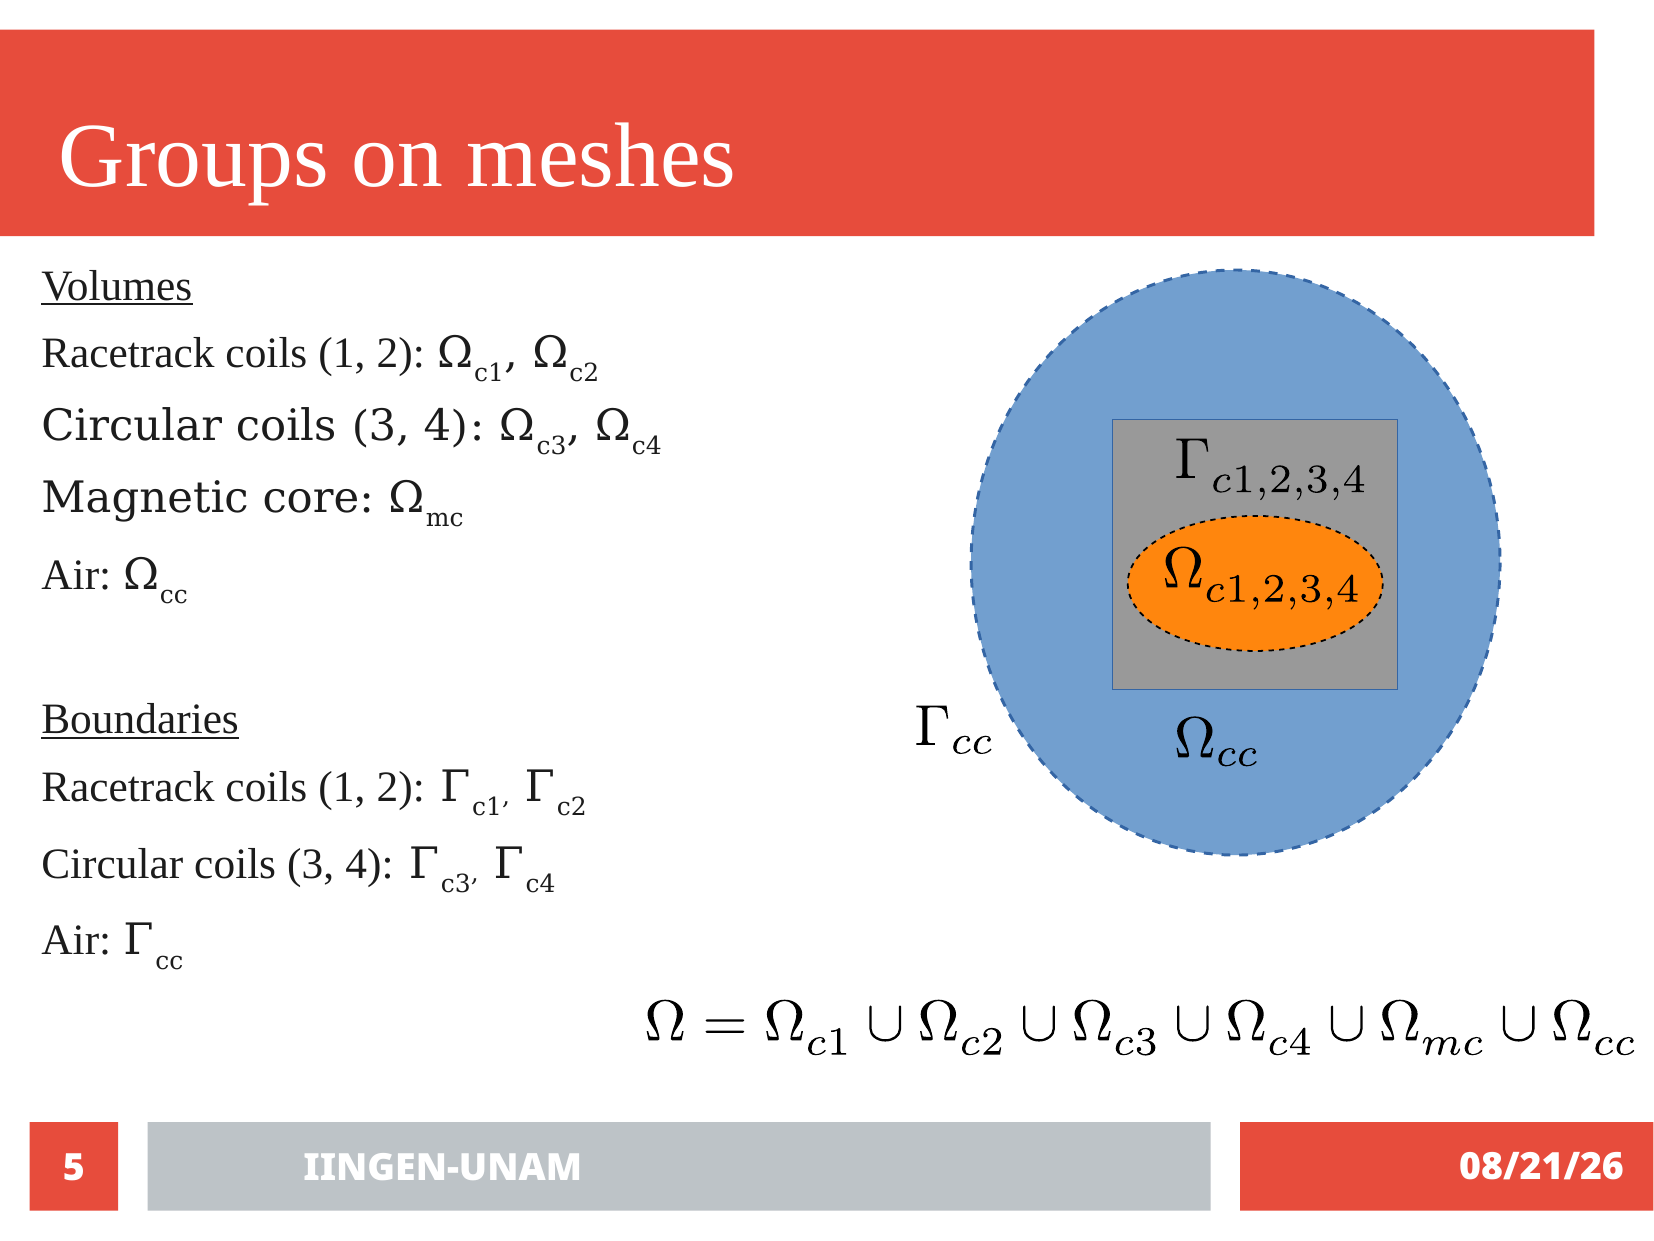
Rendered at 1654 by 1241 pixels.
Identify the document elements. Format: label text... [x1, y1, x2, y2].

text_box [1136, 1027, 1156, 1056]
text_box [971, 270, 1501, 856]
text_box [1023, 1005, 1055, 1042]
text_box [1595, 1036, 1613, 1056]
title Groups on meshes [59, 59, 1595, 207]
text_box [766, 999, 803, 1041]
text_box [1381, 999, 1419, 1041]
text_box [1464, 1036, 1483, 1056]
text_box [983, 1027, 1002, 1055]
text_box [1269, 1036, 1288, 1056]
list Volumes Racetrack coils (1, 2): Ωc1, Ωc2 Circular coils (3, 4): Ωc3, Ωc4 Magnetic core: Ωmc Air: Ωcc Boundaries Racetrack coils (1, 2): Γc1, Γc2 Circular coils (3, 4): Γc3, Γc4 Air: Γcc [41, 261, 853, 982]
text_box [646, 999, 684, 1041]
text_box [1227, 999, 1265, 1041]
text_box [973, 735, 992, 755]
text_box [1177, 1005, 1209, 1042]
text_box [1422, 1036, 1461, 1056]
text_box [953, 735, 971, 755]
text_box [1330, 1005, 1363, 1042]
text_box [831, 1027, 847, 1055]
text_box [916, 705, 949, 745]
text_box [1616, 1036, 1635, 1056]
text_box [1553, 999, 1591, 1041]
text_box [1502, 1005, 1535, 1042]
text_box [808, 1036, 826, 1056]
text_box [920, 999, 957, 1041]
text_box [1290, 1027, 1310, 1055]
text_box [869, 1005, 902, 1042]
text_box [962, 1036, 980, 1056]
text_box [1073, 999, 1111, 1041]
text_box [1115, 1036, 1134, 1056]
